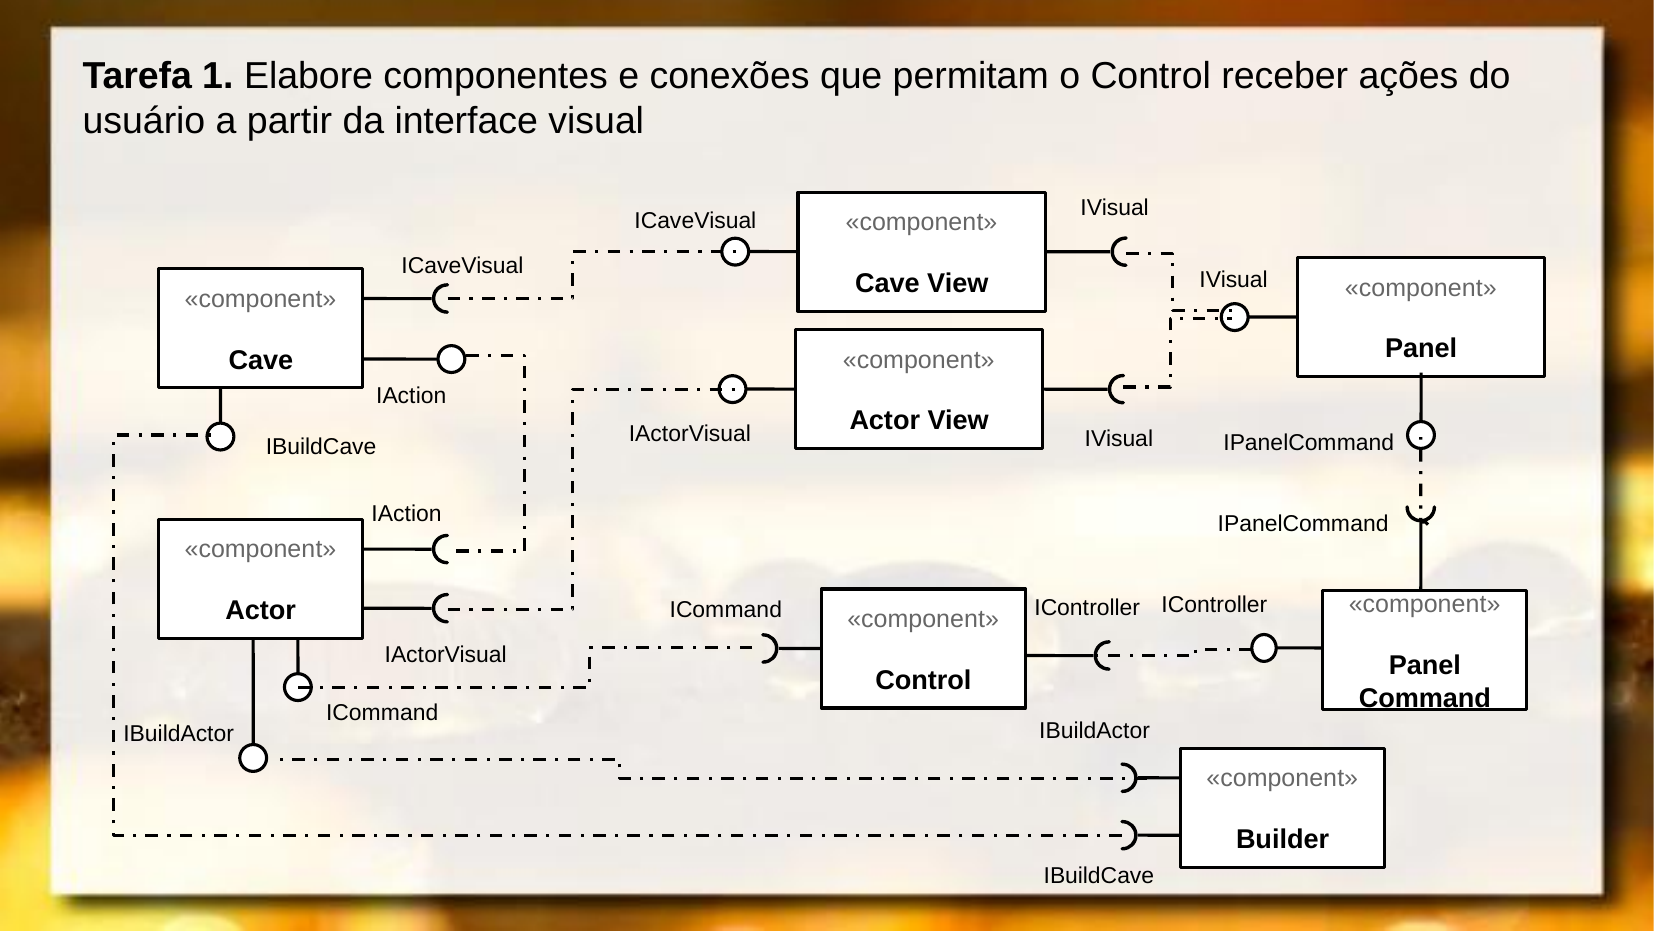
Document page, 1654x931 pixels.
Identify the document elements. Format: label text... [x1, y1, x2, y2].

text_box «component» Actor [158, 519, 363, 639]
text_box [719, 375, 746, 403]
text_box ICaveVisual [386, 243, 562, 286]
text_box [1112, 237, 1127, 266]
text_box IBuildCave [251, 424, 409, 466]
text_box IActorVisual [613, 410, 786, 455]
text_box «component» Cave [158, 268, 363, 388]
text_box IPanelCommand [1208, 420, 1413, 462]
text_box IBuildCave [1028, 852, 1187, 895]
text_box «component» Actor View [795, 329, 1043, 449]
text_box IController [1146, 582, 1286, 624]
text_box [1121, 764, 1136, 777]
text_box [433, 594, 448, 622]
text_box IPanelCommand [1203, 501, 1408, 543]
text_box [1122, 780, 1136, 792]
text_box IBuildActor [1024, 708, 1182, 750]
text_box [1221, 303, 1248, 331]
text_box [1424, 506, 1435, 520]
text_box [1109, 375, 1124, 403]
picture [0, 0, 1654, 931]
text_box [433, 286, 448, 313]
text_box [284, 673, 312, 701]
text_box ICommand [311, 690, 475, 732]
text_box [206, 423, 234, 451]
text_box IAction [361, 372, 474, 415]
text_box [1413, 421, 1435, 449]
text_box «component» Cave View [797, 192, 1046, 312]
text_box [1251, 634, 1276, 662]
text_box [1095, 641, 1110, 654]
text_box «component» Panel Command [1322, 590, 1527, 710]
text_box [433, 535, 448, 563]
text_box IVisual [1184, 257, 1297, 300]
title Tarefa 1. Elabore componentes e conexões que permitam o Control receber ações do usuário a partir da interface visual [82, 37, 1571, 157]
text_box ICommand [654, 587, 813, 629]
text_box [438, 345, 465, 373]
text_box IBuildActor [108, 711, 267, 753]
text_box «component» Builder [1180, 748, 1385, 868]
text_box [239, 753, 267, 772]
text_box «component» Panel [1297, 257, 1545, 377]
text_box [1408, 511, 1419, 521]
text_box IController [1019, 585, 1159, 628]
text_box ICaveVisual [619, 197, 785, 243]
text_box IActorVisual [369, 631, 552, 674]
text_box [1121, 821, 1137, 849]
text_box IVisual [1069, 416, 1183, 458]
text_box IAction [356, 491, 474, 533]
text_box «component» Control [821, 588, 1026, 709]
text_box IVisual [1065, 185, 1179, 227]
text_box [1095, 657, 1110, 670]
text_box [721, 243, 749, 266]
text_box [762, 634, 777, 663]
